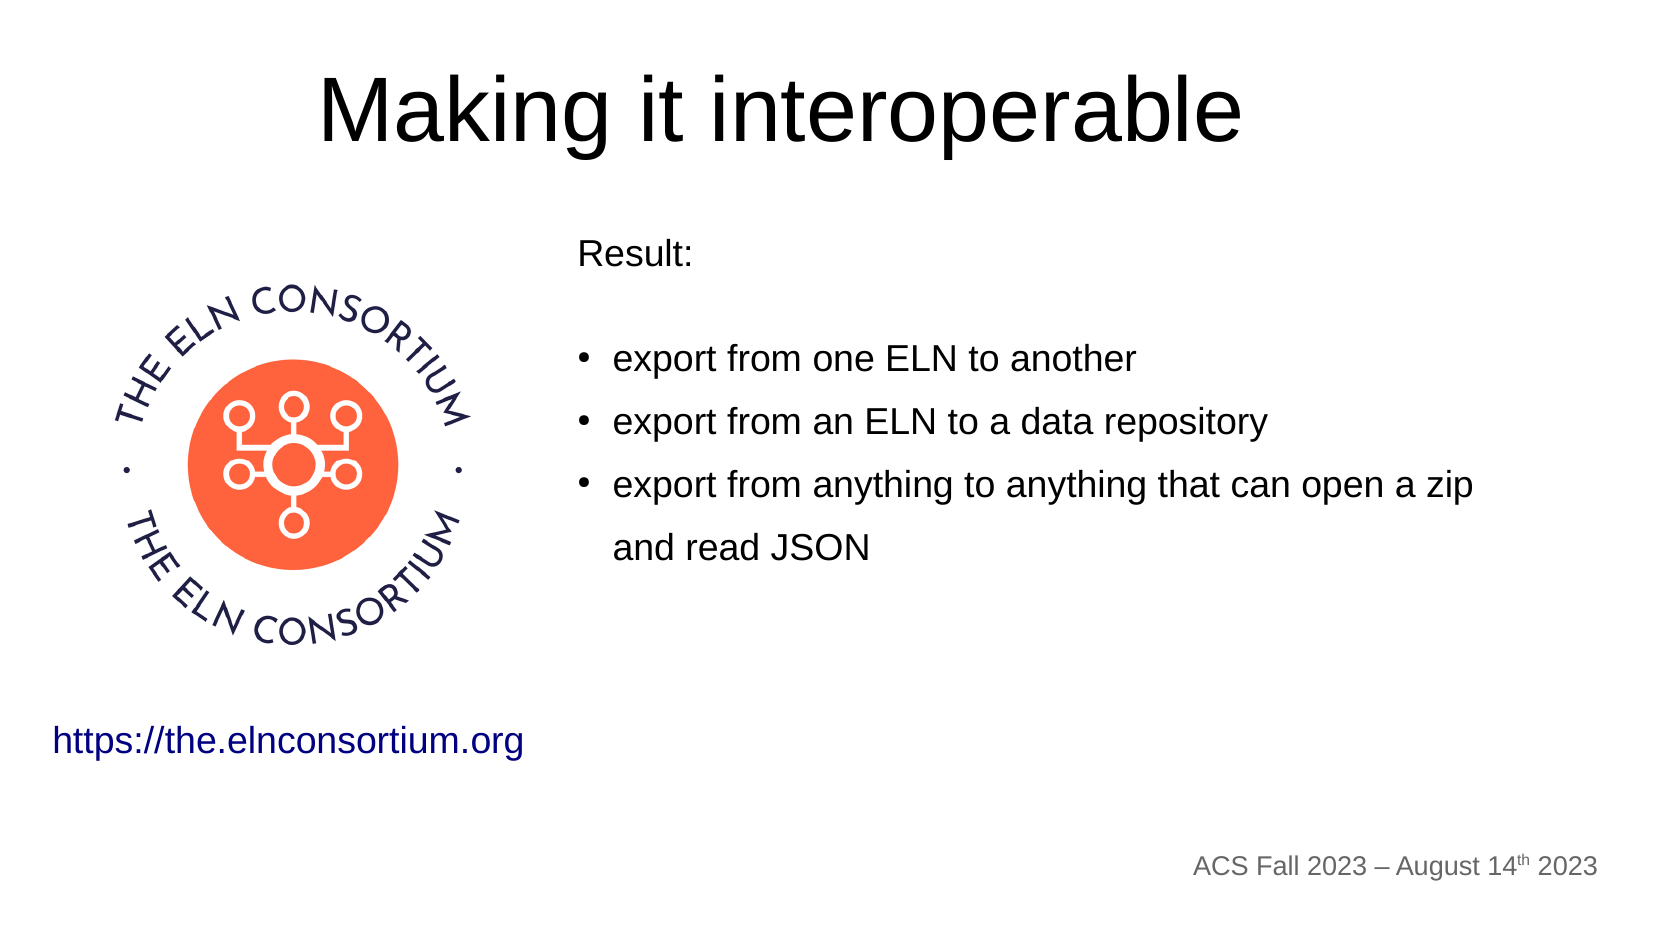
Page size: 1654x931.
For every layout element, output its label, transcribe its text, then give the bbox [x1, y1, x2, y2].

text_box https://the.elnconsortium.org [37, 712, 751, 770]
text_box ACS Fall 2023 – August 14th 2023 [1162, 843, 1613, 901]
picture [90, 262, 488, 660]
text_box Result: export from one ELN to another export from an ELN to a data repository export from anything to anything that can open a zip and read JSON [562, 225, 1501, 576]
title Making it interoperable [37, 32, 1526, 188]
